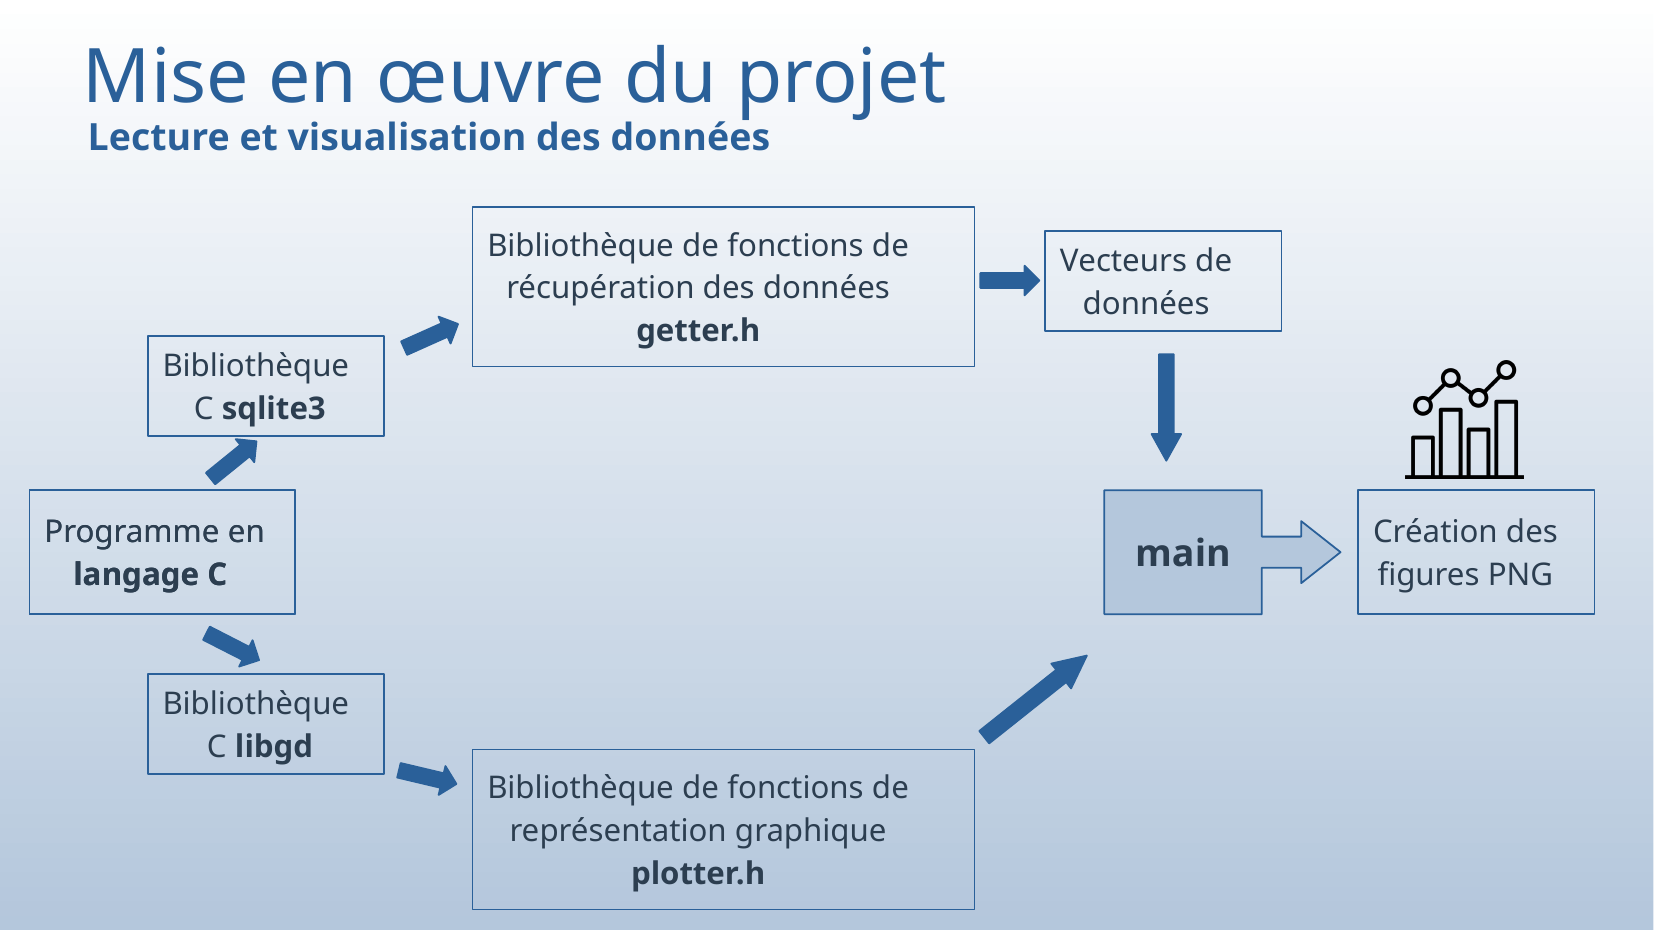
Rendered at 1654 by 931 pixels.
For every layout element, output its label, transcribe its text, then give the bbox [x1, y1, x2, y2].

text_box Bibliothèque de fonctions de représentation graphique plotter.h [472, 749, 975, 910]
picture [1405, 360, 1524, 479]
text_box [59, 224, 1595, 931]
text_box Bibliothèque de fonctions de récupération des données getter.h [472, 206, 975, 367]
text_box Bibliothèque C sqlite3 [147, 342, 384, 430]
text_box Bibliothèque C libgd [147, 680, 384, 768]
text_box main [1104, 490, 1341, 615]
title Mise en œuvre du projet [82, 0, 1571, 151]
text_box Lecture et visualisation des données [0, 106, 863, 165]
text_box Création des figures PNG [1358, 490, 1595, 615]
text_box Vecteurs de données [1045, 237, 1282, 325]
text_box Programme en langage C [29, 490, 296, 615]
